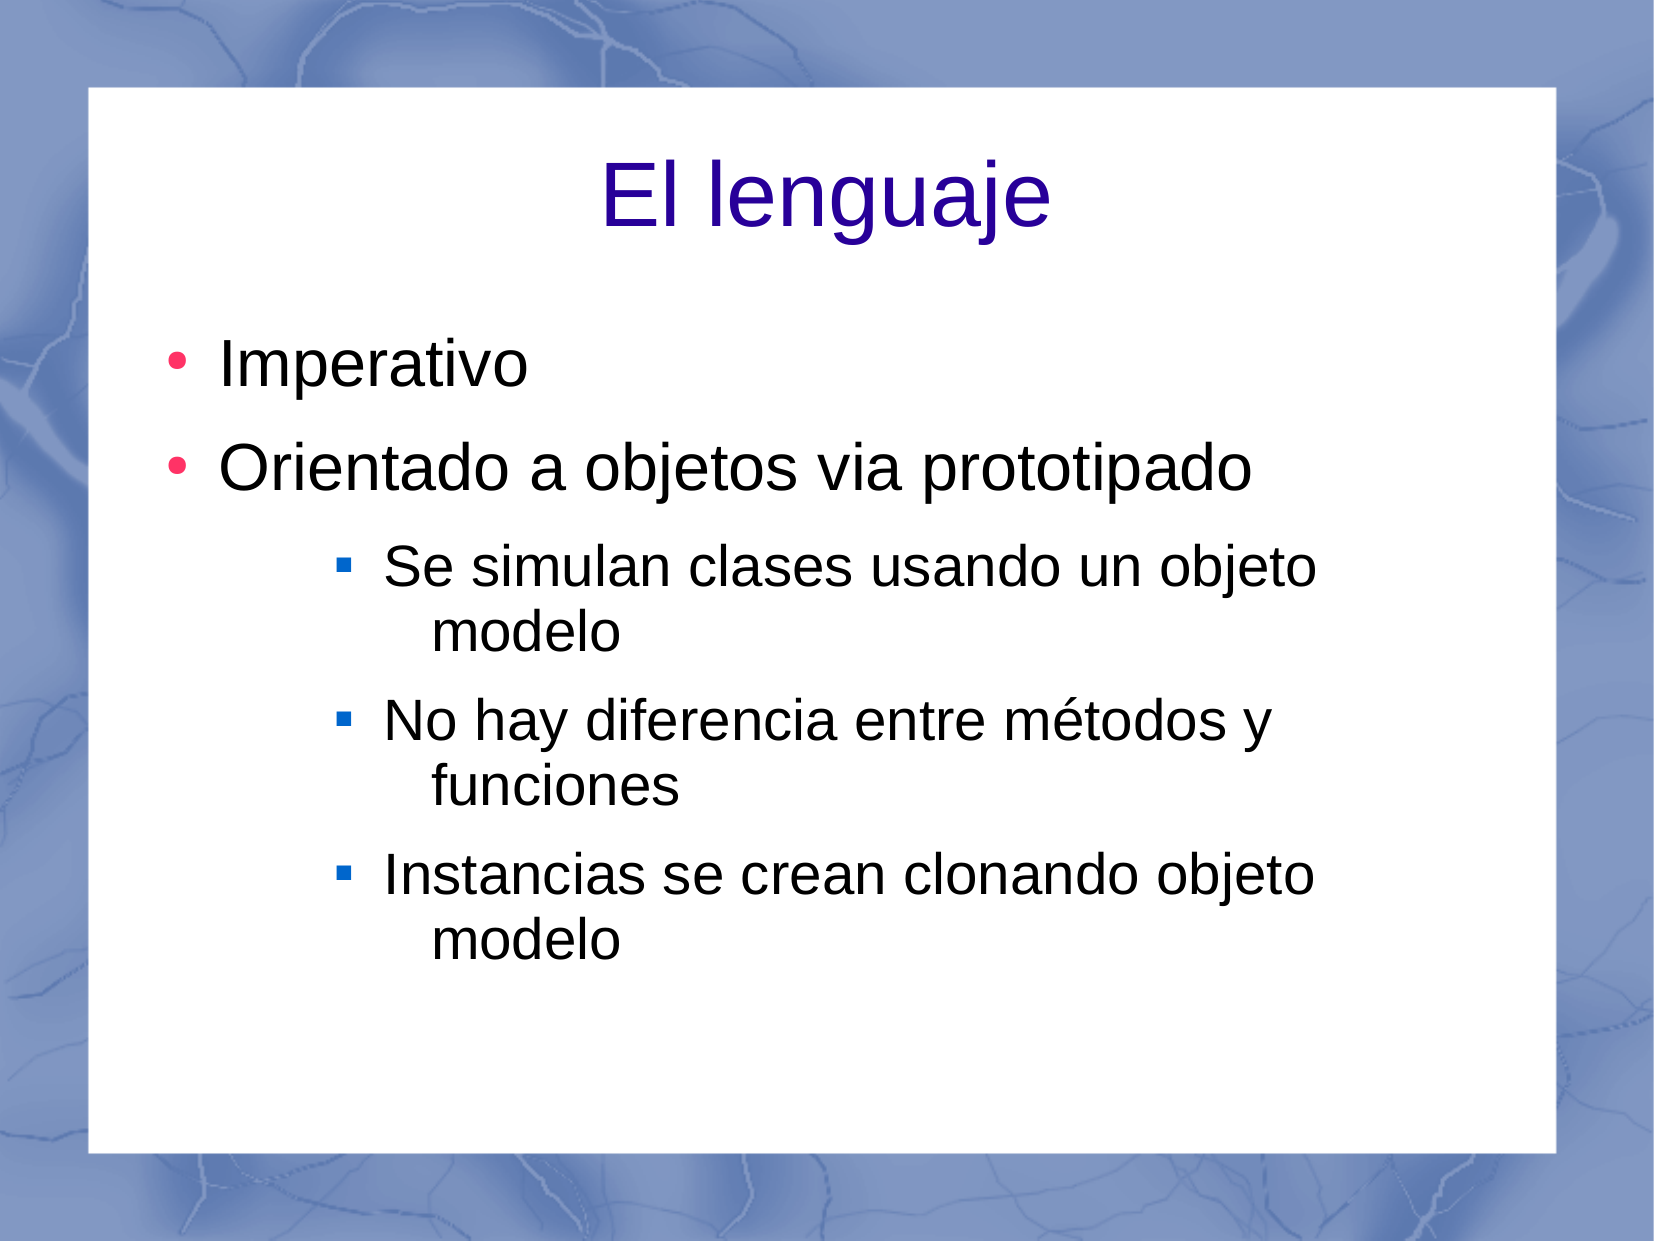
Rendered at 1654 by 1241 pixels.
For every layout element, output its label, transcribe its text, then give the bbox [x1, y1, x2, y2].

list Imperativo Orientado a objetos via prototipado Se simulan clases usando un objeto modelo No hay diferencia entre métodos y funciones Instancias se crean clonando objeto modelo [147, 325, 1506, 1232]
title El lenguaje [118, 90, 1536, 298]
picture [0, 0, 1654, 1241]
